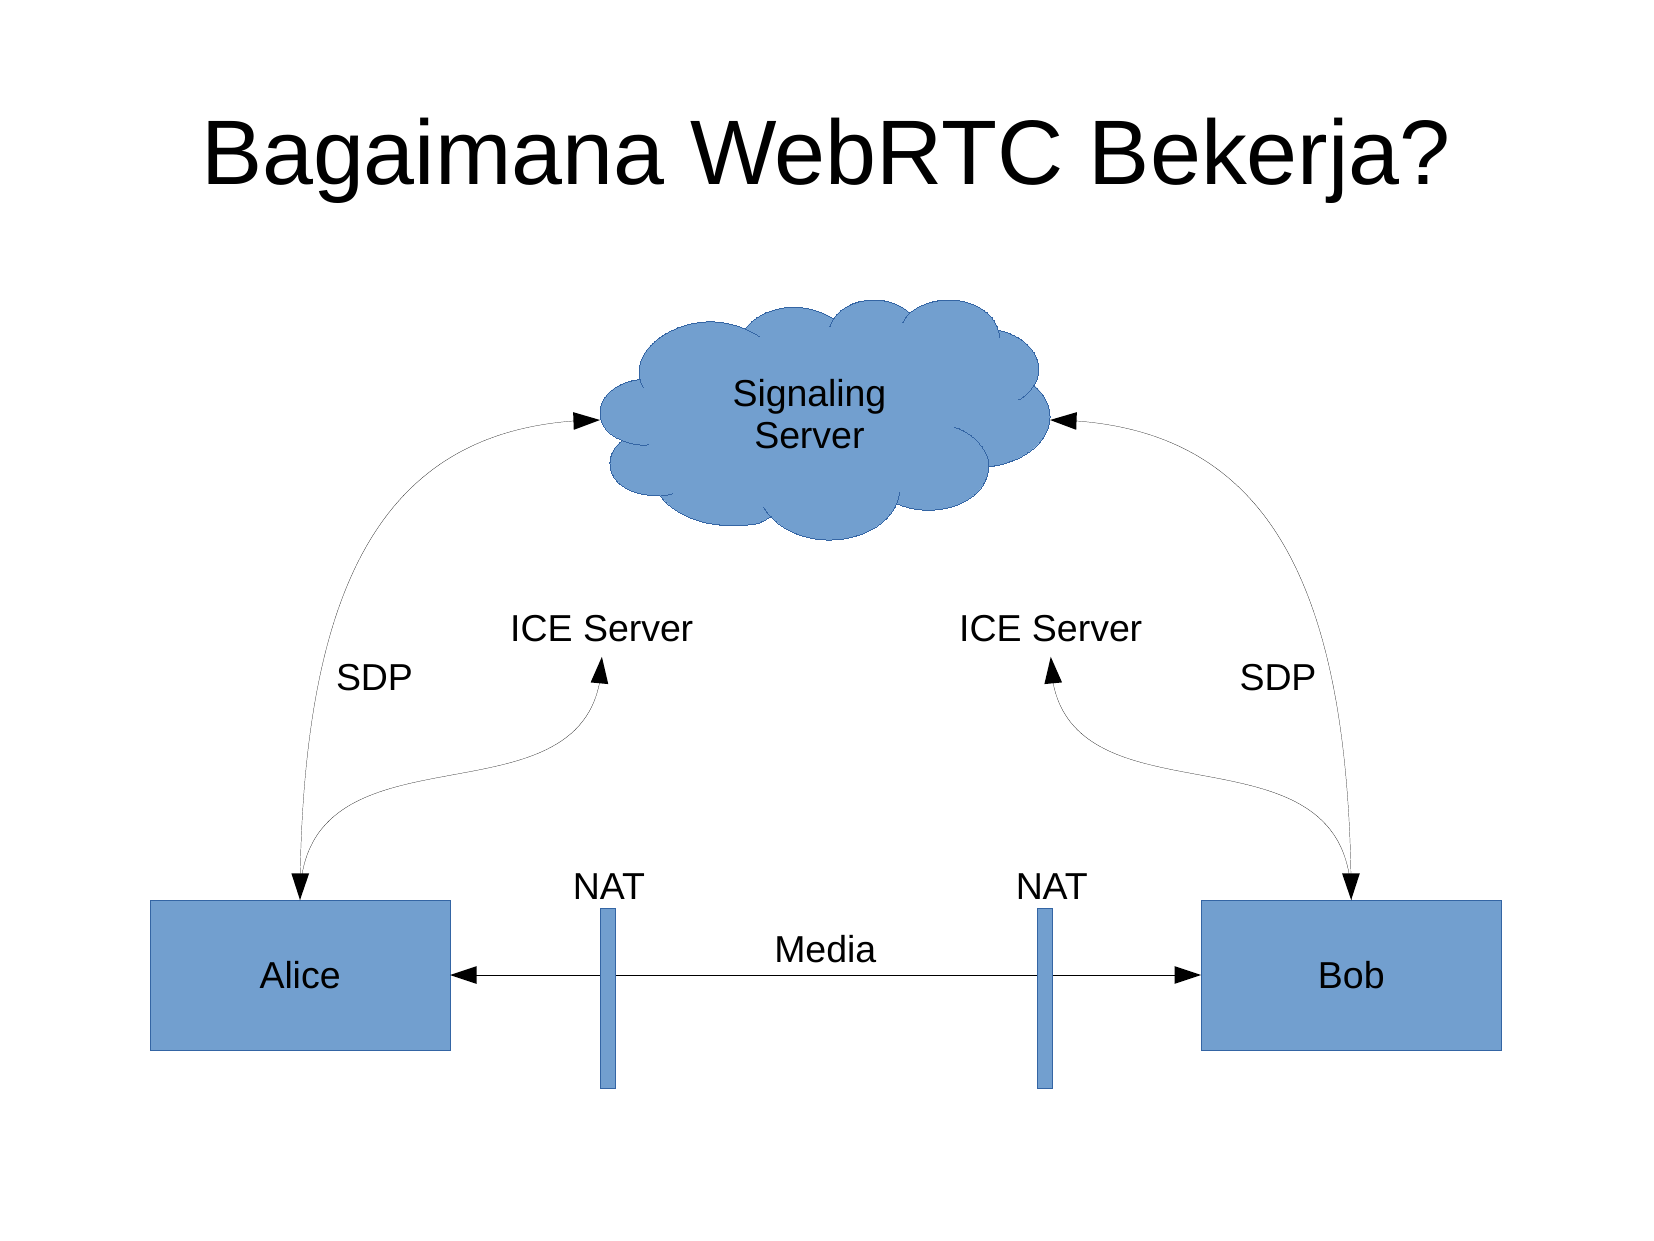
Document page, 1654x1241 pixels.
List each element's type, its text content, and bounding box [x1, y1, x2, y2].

text_box NAT [1001, 857, 1103, 915]
text_box Media [759, 921, 891, 979]
text_box Signaling Server [600, 300, 1051, 541]
text_box SDP [1224, 648, 1332, 706]
text_box [600, 915, 616, 1089]
text_box [1037, 915, 1053, 1089]
title Bagaimana WebRTC Bekerja? [82, 49, 1571, 257]
text_box NAT [558, 857, 660, 915]
text_box ICE Server [944, 600, 1158, 657]
text_box Bob [1201, 900, 1502, 1051]
text_box ICE Server [495, 600, 709, 657]
text_box SDP [321, 648, 429, 706]
text_box Alice [150, 900, 451, 1051]
